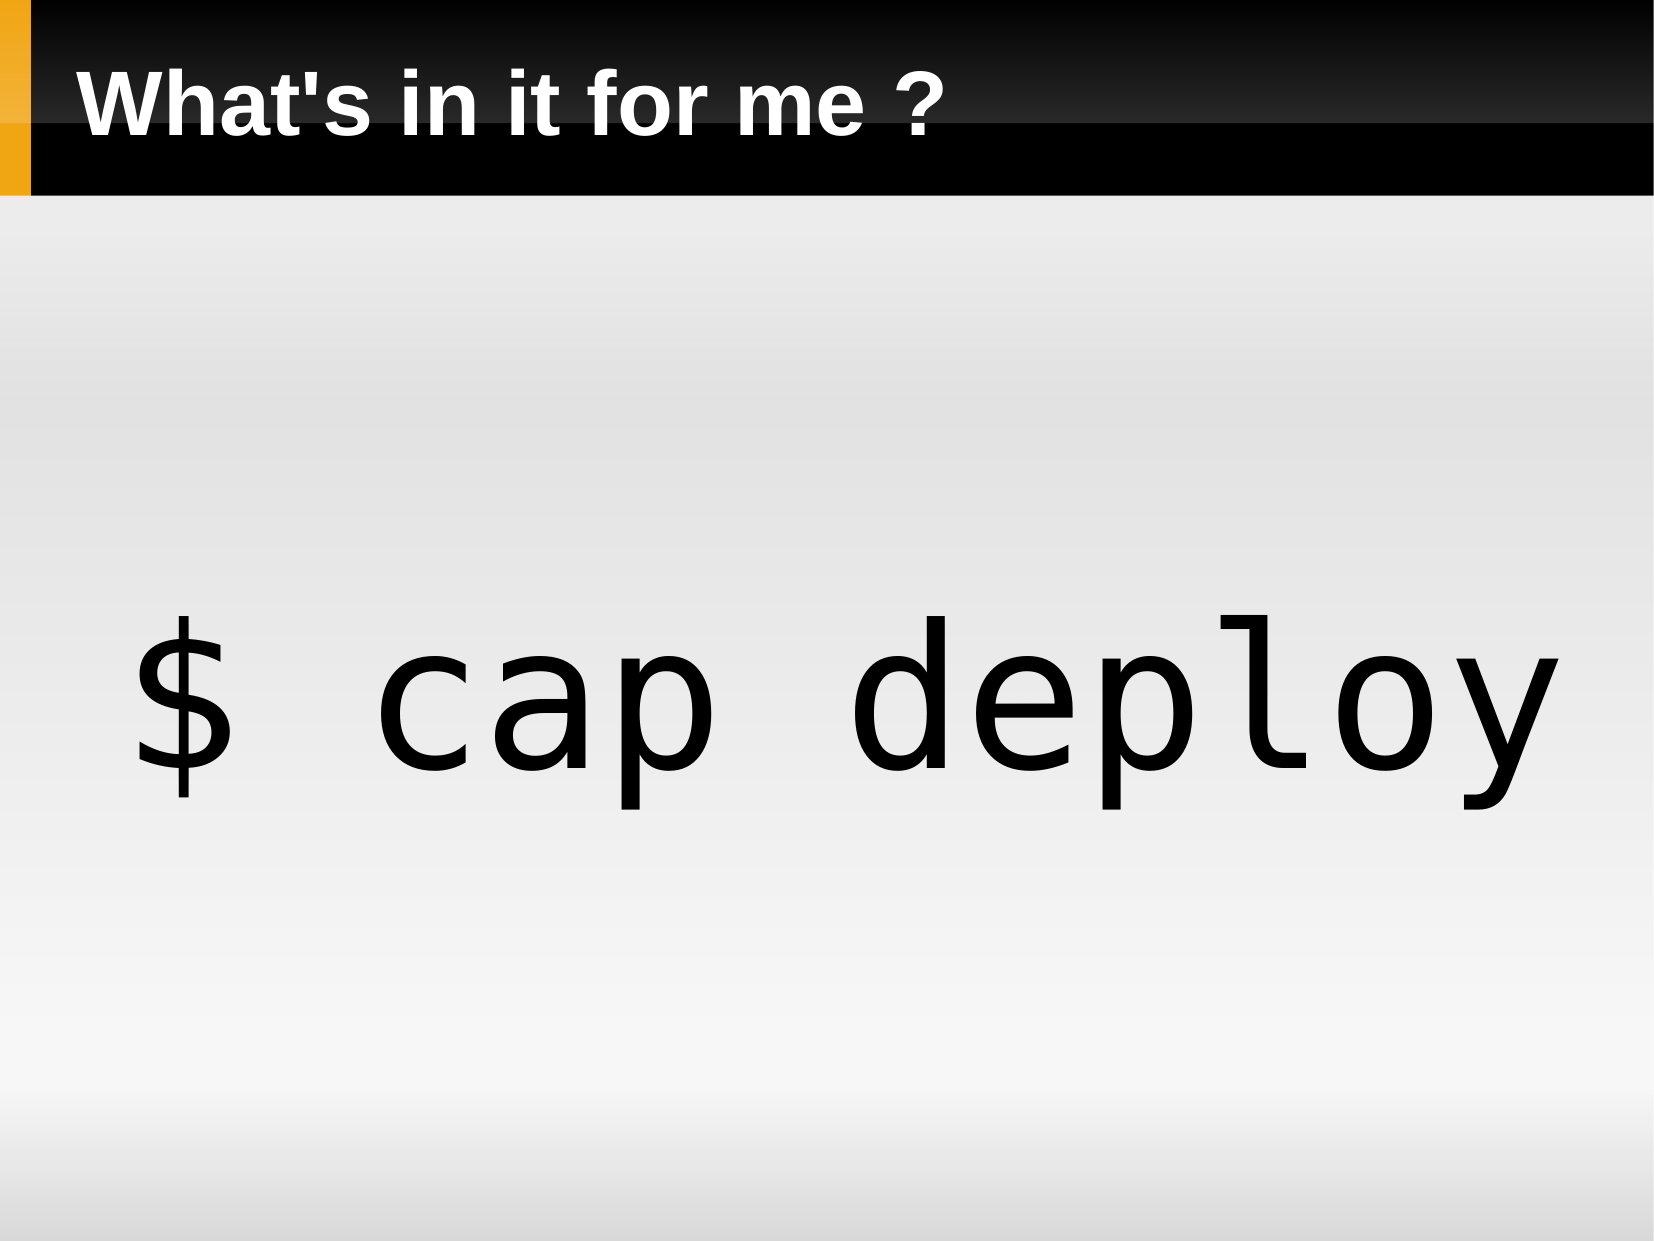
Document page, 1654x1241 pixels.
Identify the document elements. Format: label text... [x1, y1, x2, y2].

picture [0, 0, 1654, 1241]
subtitle $ cap deploy [82, 297, 1571, 1102]
title What's in it for me ? [76, 7, 1565, 200]
